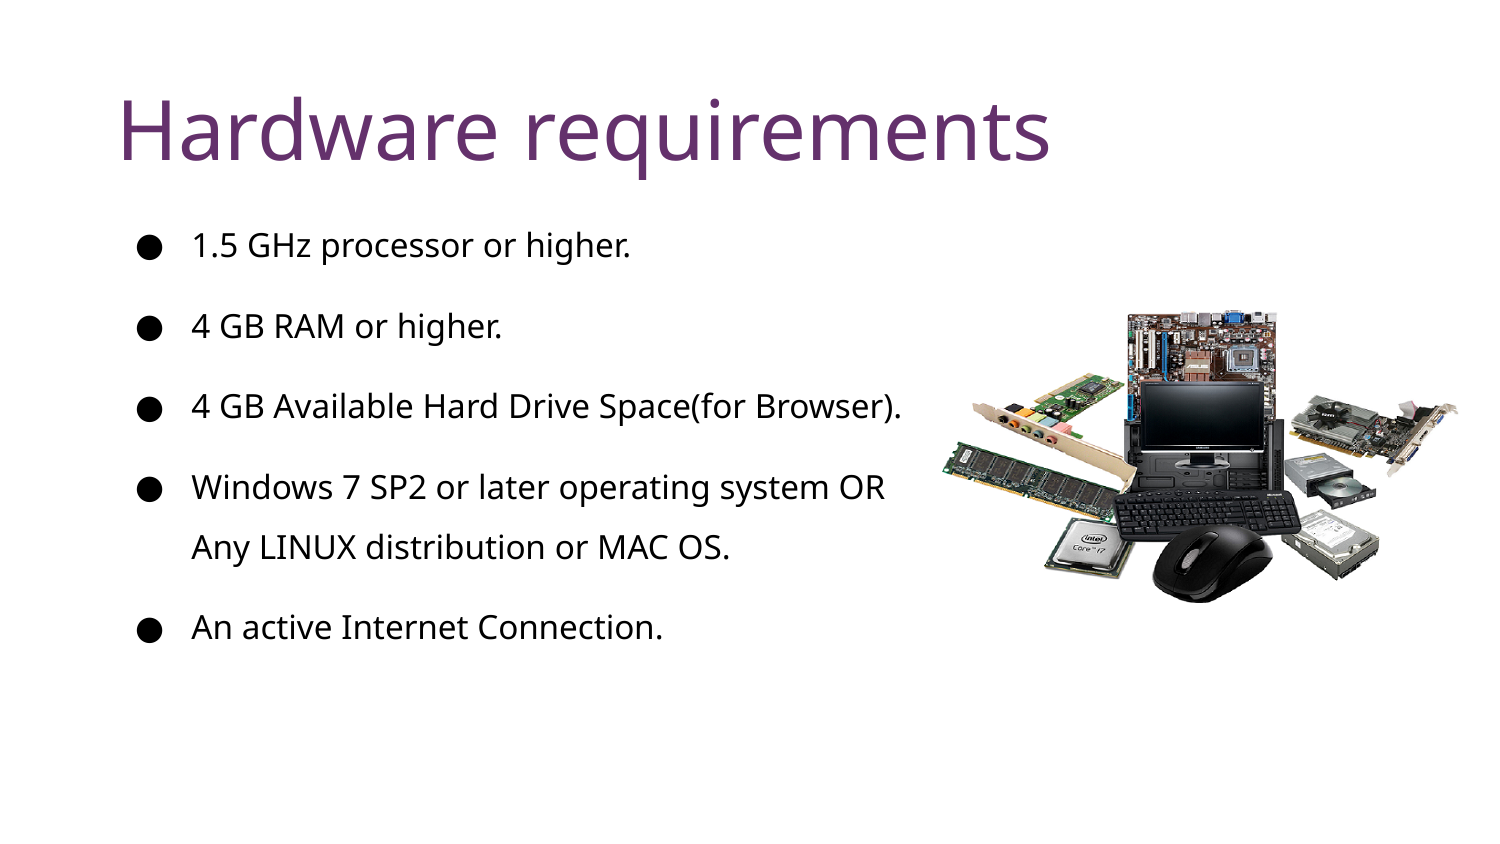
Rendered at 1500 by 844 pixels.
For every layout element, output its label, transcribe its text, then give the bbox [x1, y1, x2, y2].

title Hardware requirements [116, 88, 1384, 167]
list 1.5 GHz processor or higher. 4 GB RAM or higher. 4 GB Available Hard Drive Space(for Browser). Windows 7 SP2 or later operating system OR Any LINUX distribution or MAC OS. An active Internet Connection. [116, 189, 941, 756]
picture [941, 310, 1459, 603]
